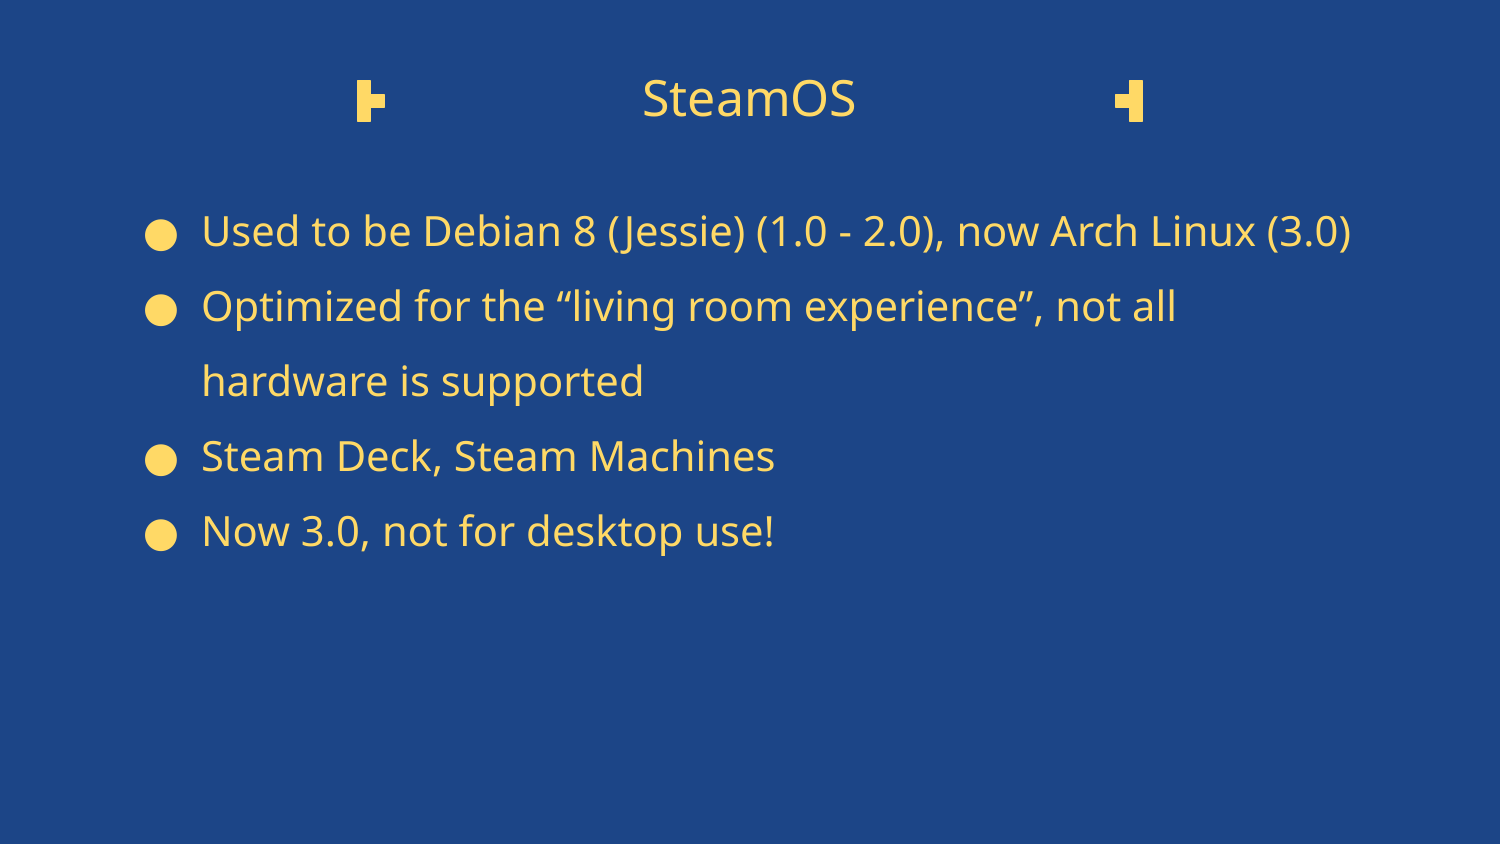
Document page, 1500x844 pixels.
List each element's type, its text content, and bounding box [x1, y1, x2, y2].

text_box [357, 81, 384, 121]
title SteamOS [51, 48, 1449, 142]
list Used to be Debian 8 (Jessie) (1.0 - 2.0), now Arch Linux (3.0) Optimized for the “living room experience”, not all hardware is supported Steam Deck, Steam Machines Now 3.0, not for desktop use! [111, 164, 1389, 748]
text_box [1116, 81, 1143, 121]
